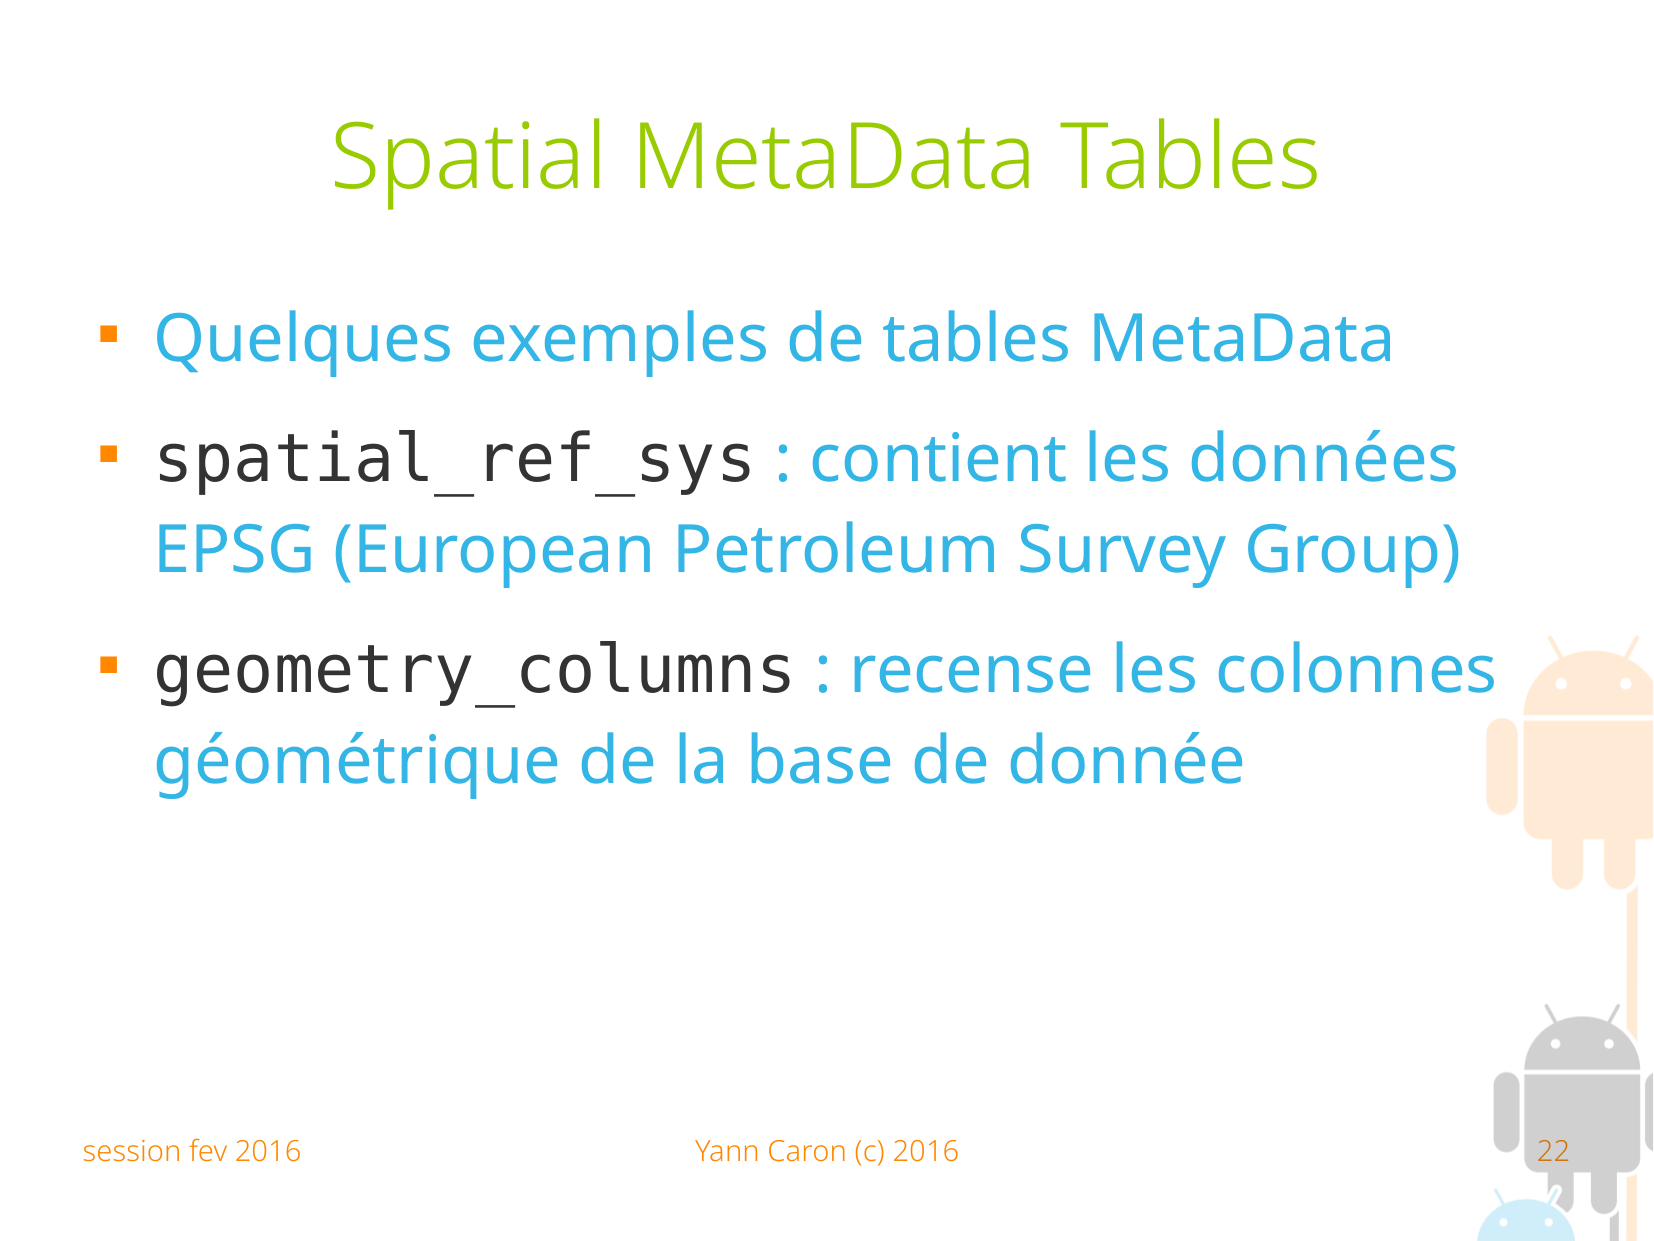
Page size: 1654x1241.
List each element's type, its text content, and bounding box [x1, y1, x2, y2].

title Spatial MetaData Tables [82, 49, 1571, 257]
list Quelques exemples de tables MetaData spatial_ref_sys : contient les données EPSG (European Petroleum Survey Group) geometry_columns : recense les colonnes géométrique de la base de donnée [82, 290, 1571, 1010]
picture [240, 423, 1654, 1241]
